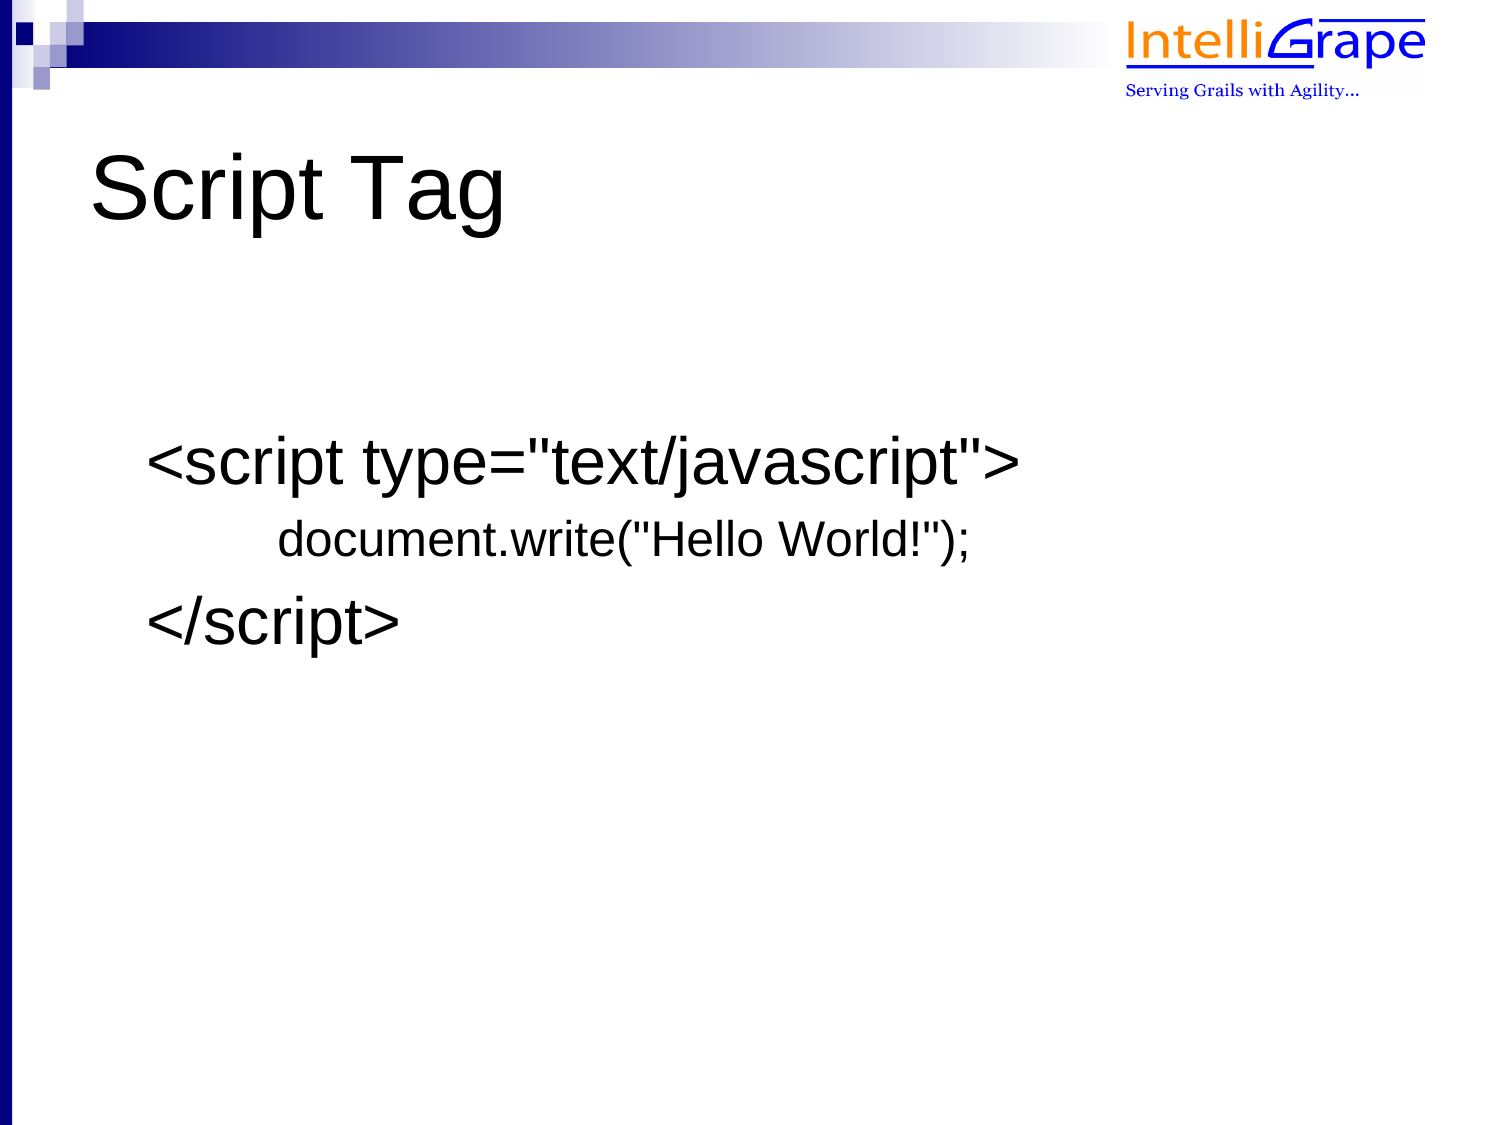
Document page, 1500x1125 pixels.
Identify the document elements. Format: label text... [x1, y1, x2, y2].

list <script type="text/javascript"> document.write("Hello World!"); </script> [75, 324, 1426, 1068]
picture [1125, 12, 1425, 74]
title Script Tag [75, 74, 1426, 301]
